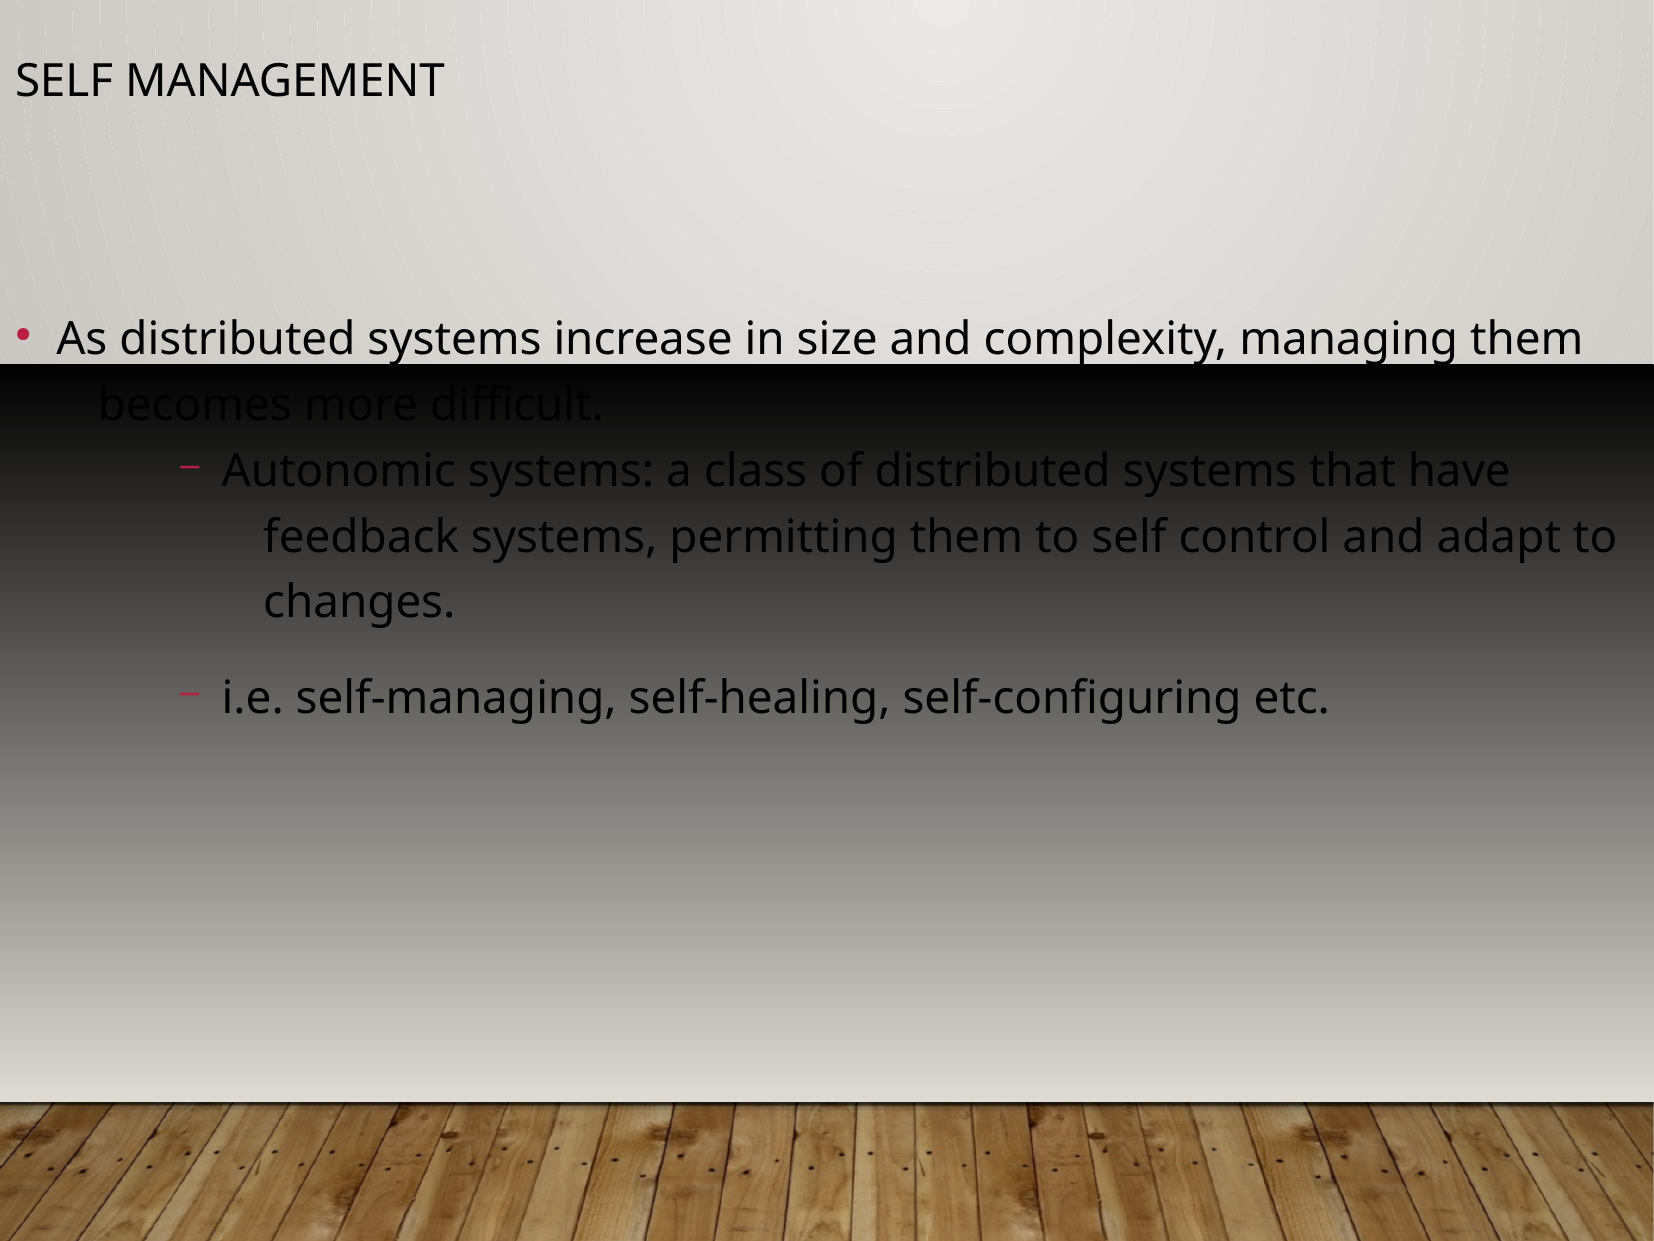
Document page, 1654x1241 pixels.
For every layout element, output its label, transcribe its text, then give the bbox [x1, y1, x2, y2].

title Self Management [0, 49, 1654, 257]
list As distributed systems increase in size and complexity, managing them becomes more difficult. Autonomic systems: a class of distributed systems that have feedback systems, permitting them to self control and adapt to changes. i.e. self-managing, self-healing, self-configuring etc. [0, 290, 1654, 1010]
